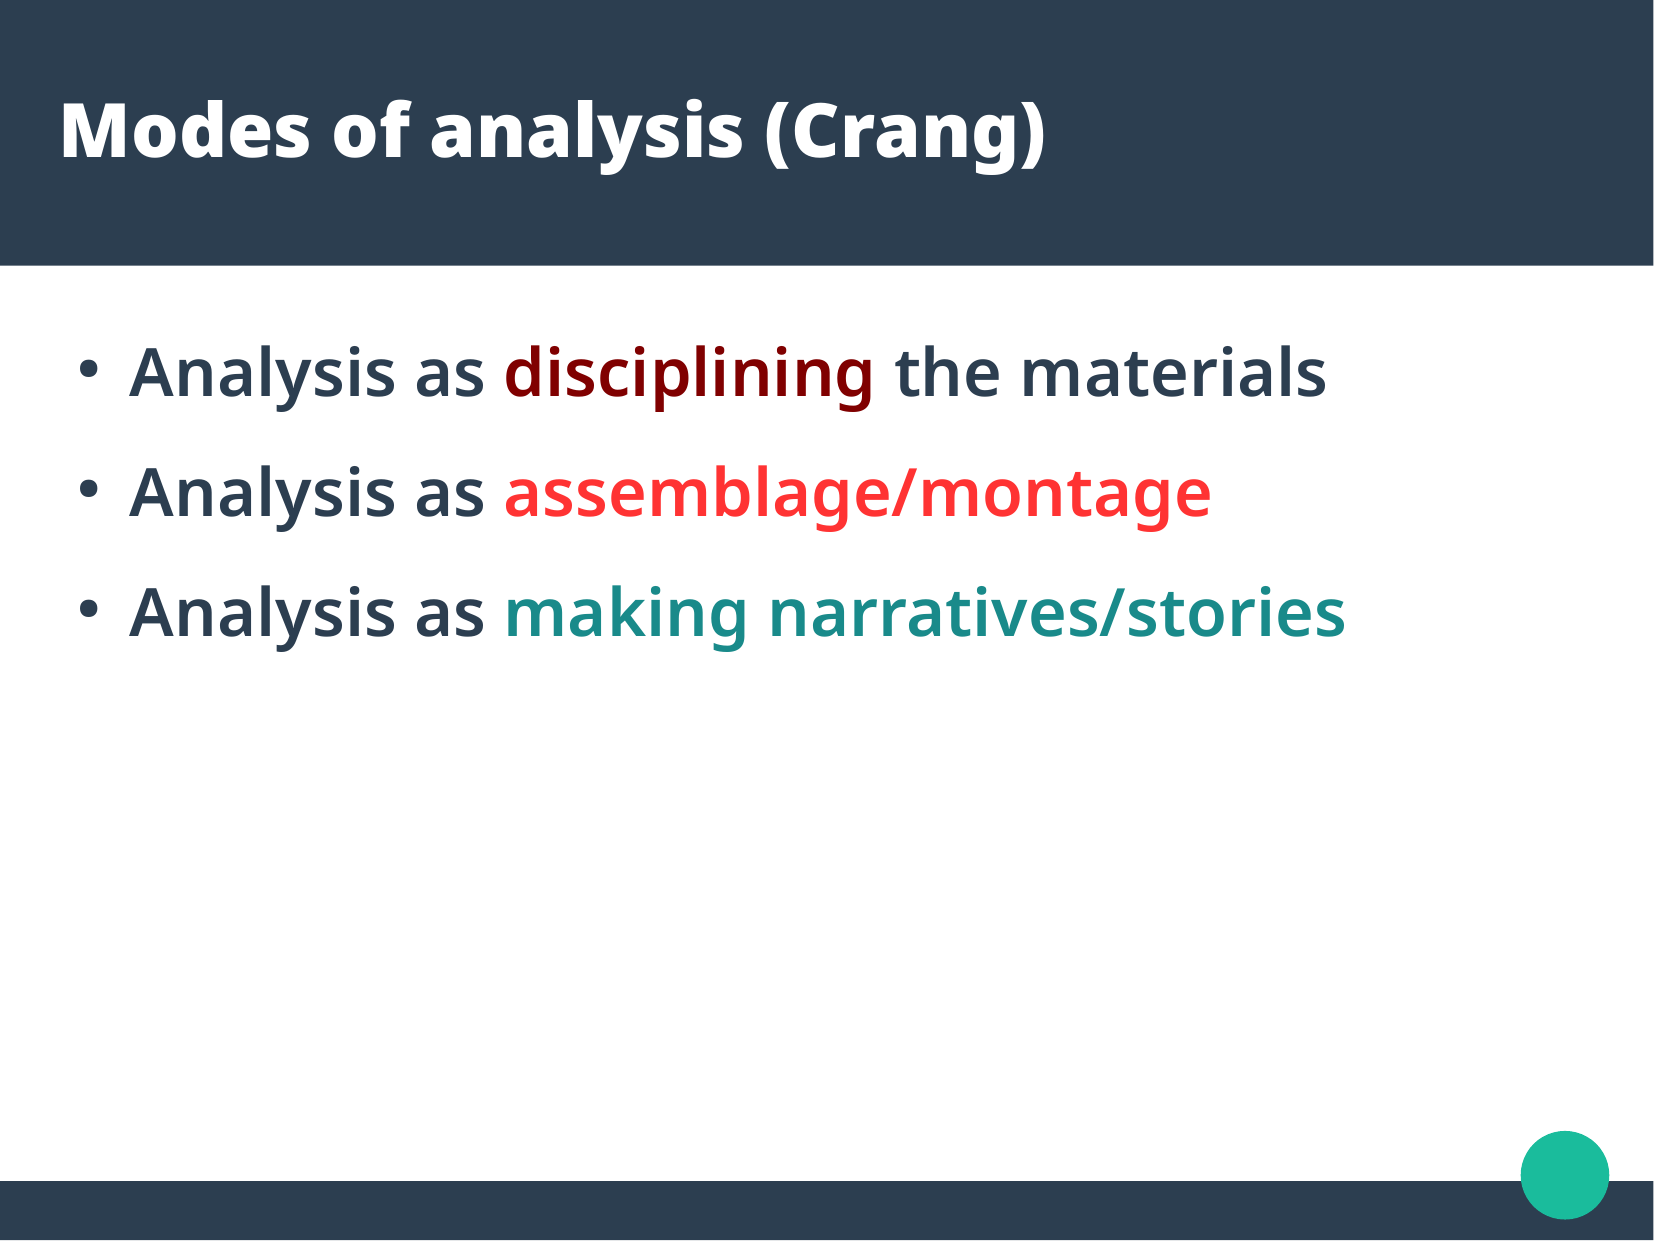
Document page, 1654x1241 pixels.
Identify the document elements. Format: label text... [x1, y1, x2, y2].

title Modes of analysis (Crang) [59, 49, 1595, 207]
list Analysis as disciplining the materials Analysis as assemblage/montage Analysis as making narratives/stories [59, 324, 1595, 1152]
